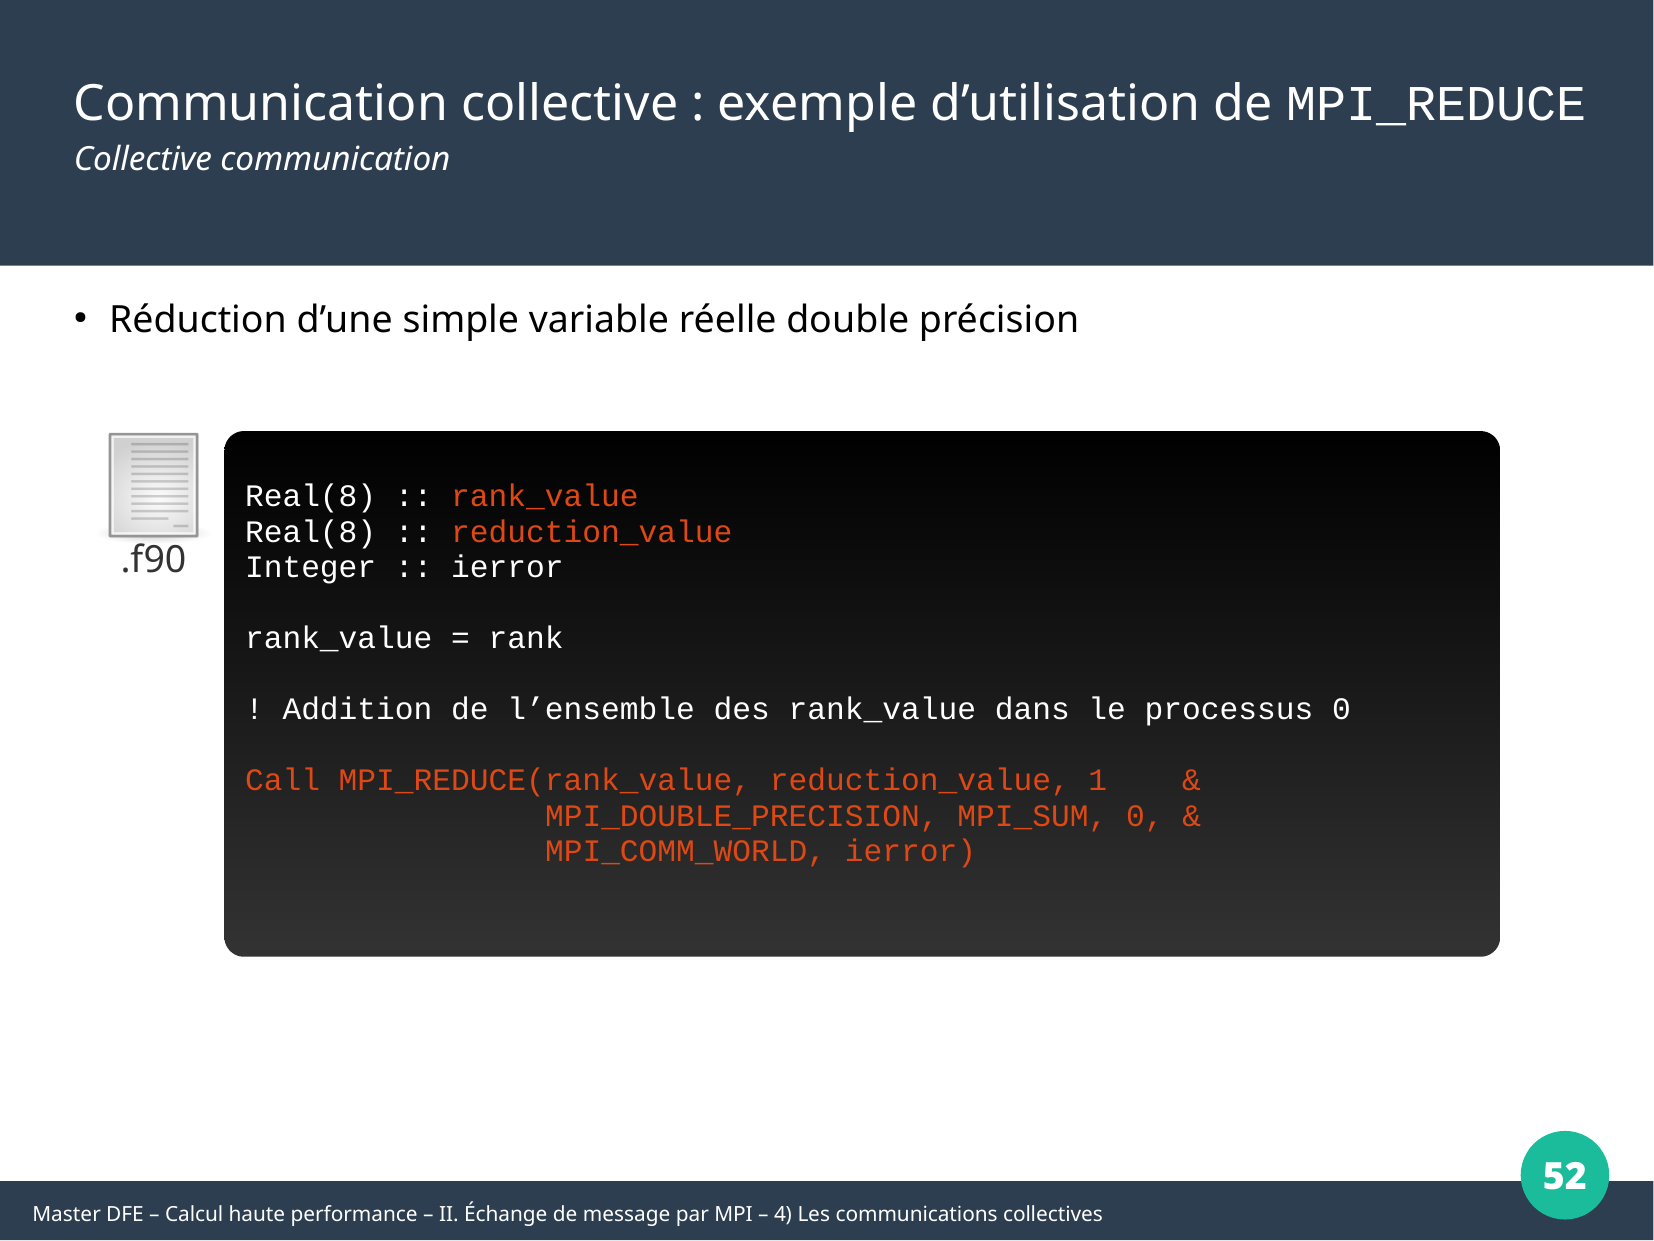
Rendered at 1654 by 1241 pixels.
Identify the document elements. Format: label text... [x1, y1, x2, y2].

text_box Master DFE – Calcul haute performance – II. Échange de message par MPI – 4) Les communications collectives [17, 1191, 1436, 1235]
picture [94, 428, 213, 525]
text_box Réduction d’une simple variable réelle double précision [59, 285, 1619, 355]
text_box .f90 [76, 525, 231, 591]
text_box Real(8) :: rank_value Real(8) :: reduction_value Integer :: ierror rank_value = rank ! Addition de l’ensemble des rank_value dans le processus 0 Call MPI_REDUCE(rank_value, reduction_value, 1 & MPI_DOUBLE_PRECISION, MPI_SUM, 0, & MPI_COMM_WORLD, ierror) [224, 431, 1501, 957]
text_box Communication collective : exemple d’utilisation de MPI_REDUCE Collective communication [59, 59, 1619, 254]
